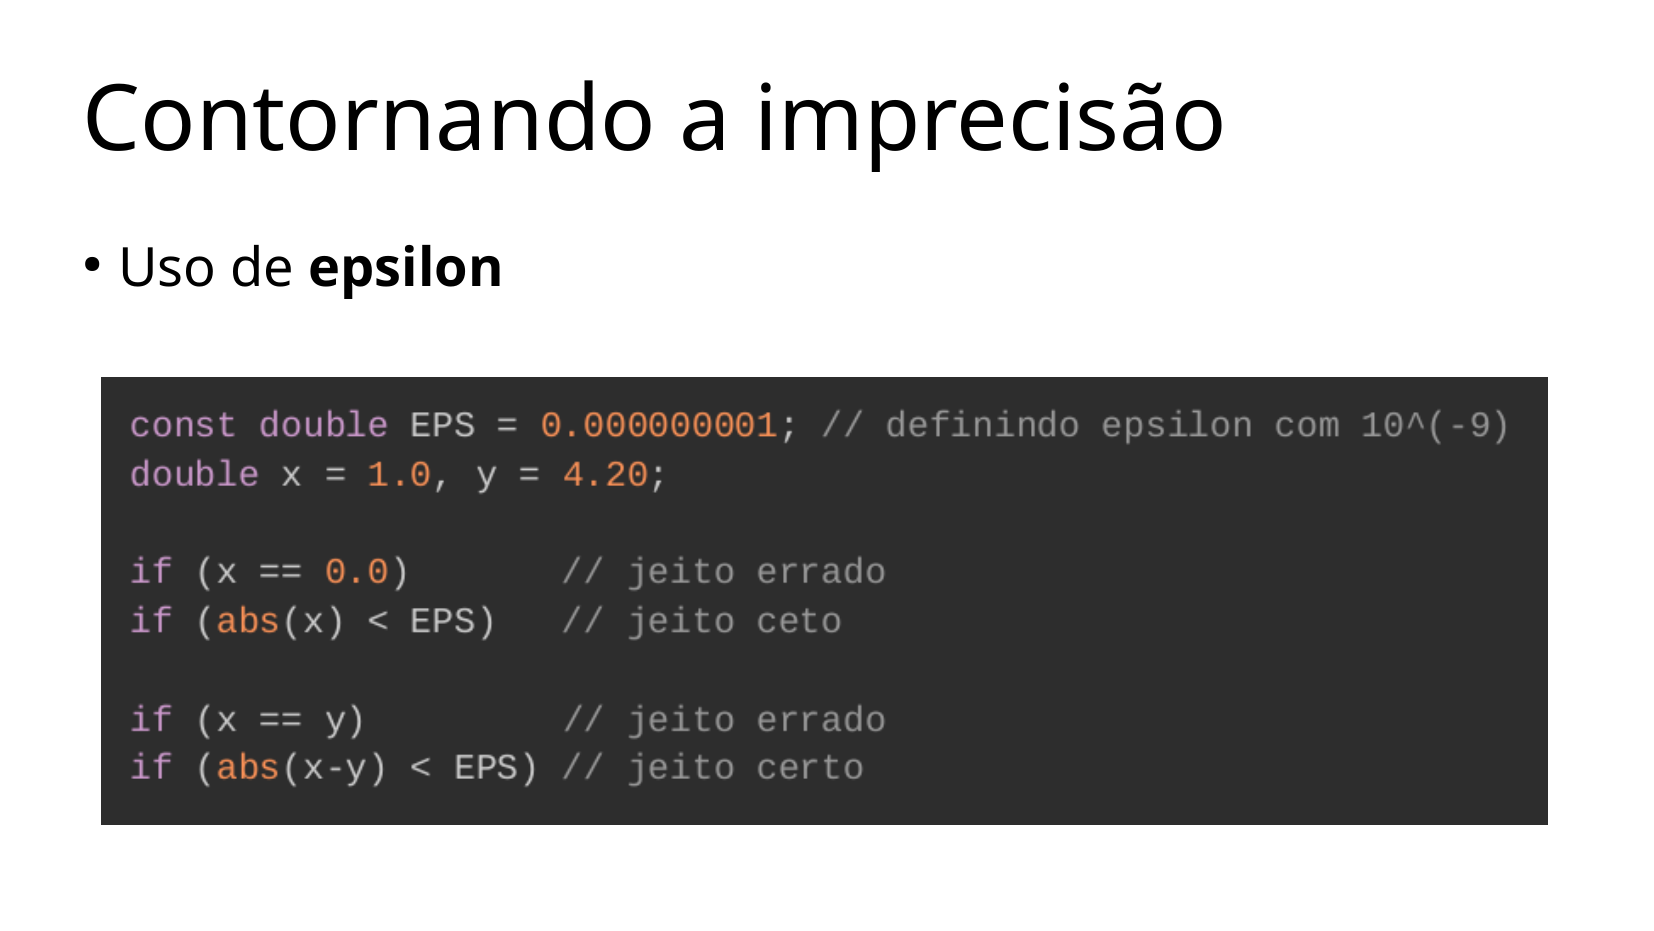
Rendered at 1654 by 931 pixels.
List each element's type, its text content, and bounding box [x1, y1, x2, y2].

subtitle Uso de epsilon [82, 200, 1571, 319]
picture [101, 377, 1548, 825]
title Contornando a imprecisão [82, 37, 1571, 193]
